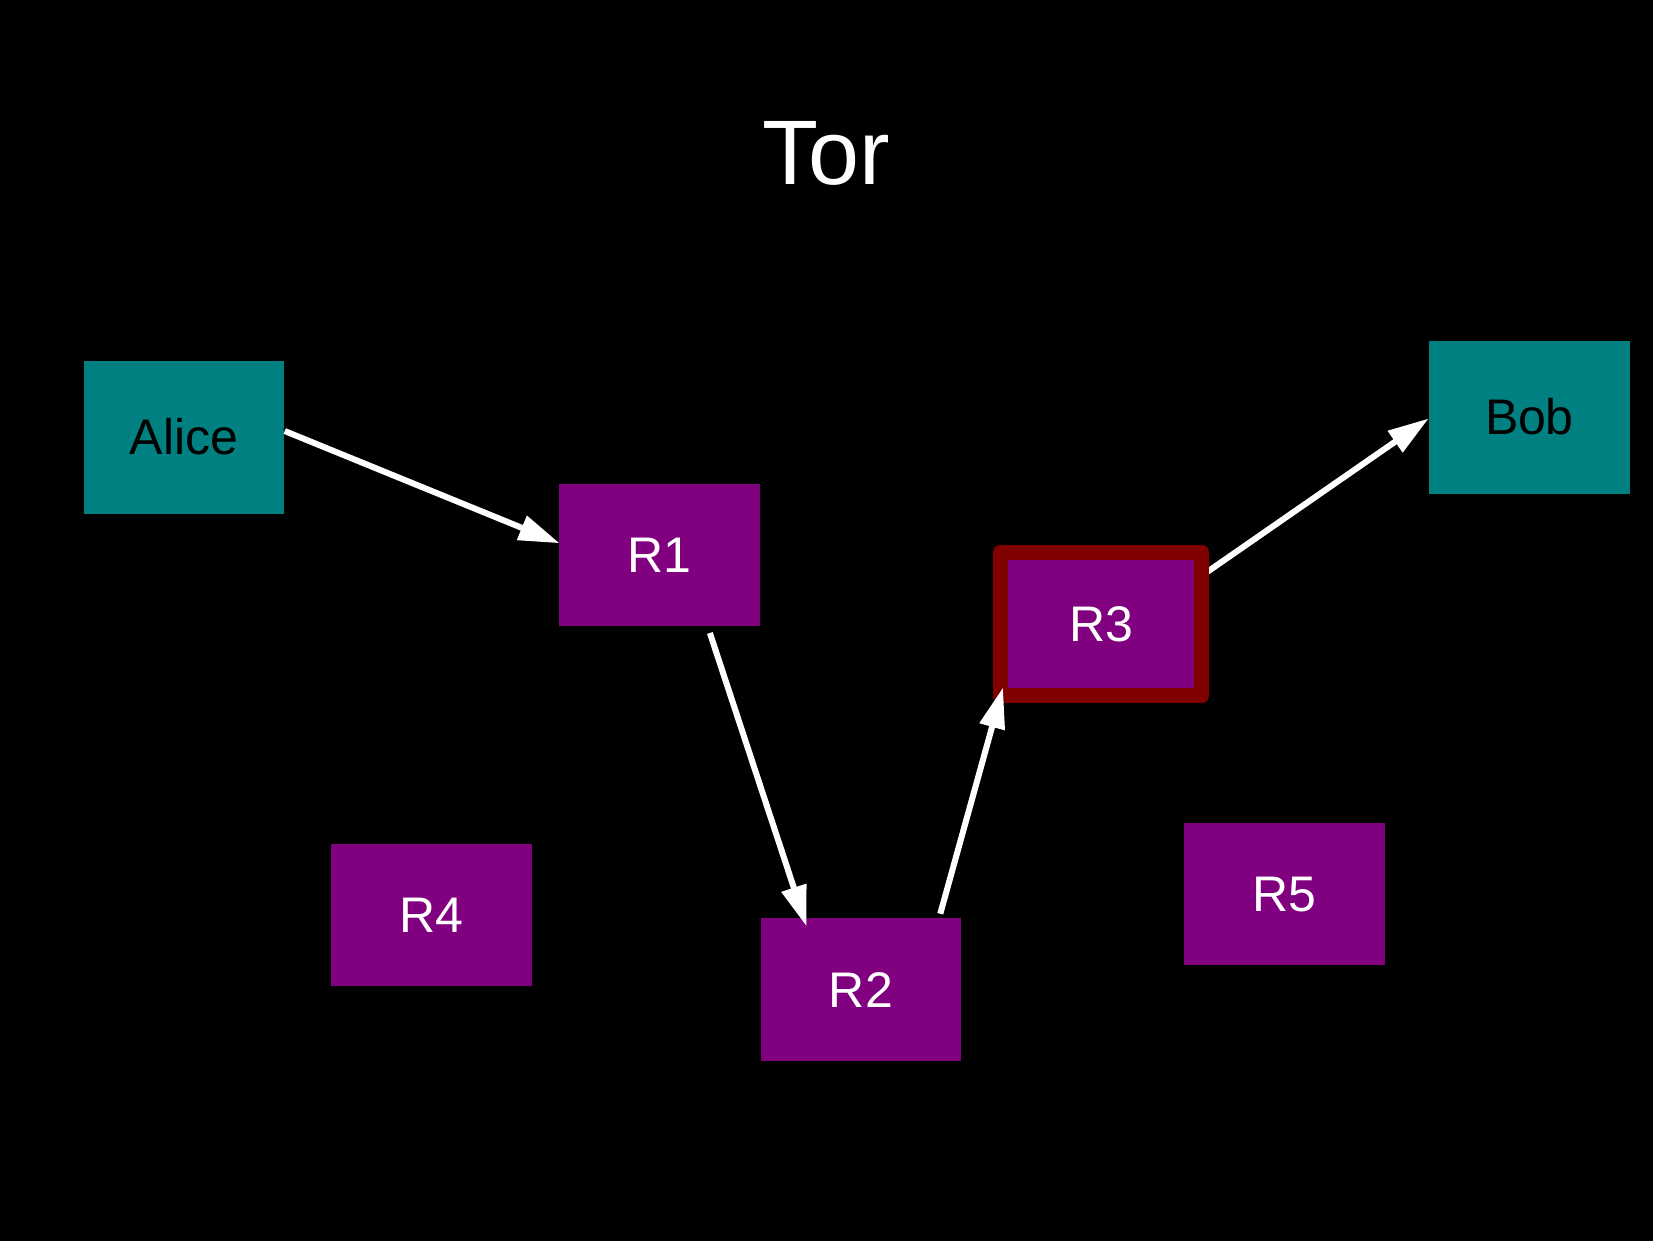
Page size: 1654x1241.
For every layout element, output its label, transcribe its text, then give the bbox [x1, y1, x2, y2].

text_box Alice [83, 360, 285, 515]
text_box R2 [760, 917, 962, 1062]
text_box R1 [558, 483, 761, 627]
text_box Bob [1428, 340, 1631, 495]
title Tor [82, 49, 1571, 257]
text_box R3 [1000, 552, 1202, 696]
text_box R5 [1183, 822, 1386, 966]
text_box R4 [330, 843, 533, 987]
